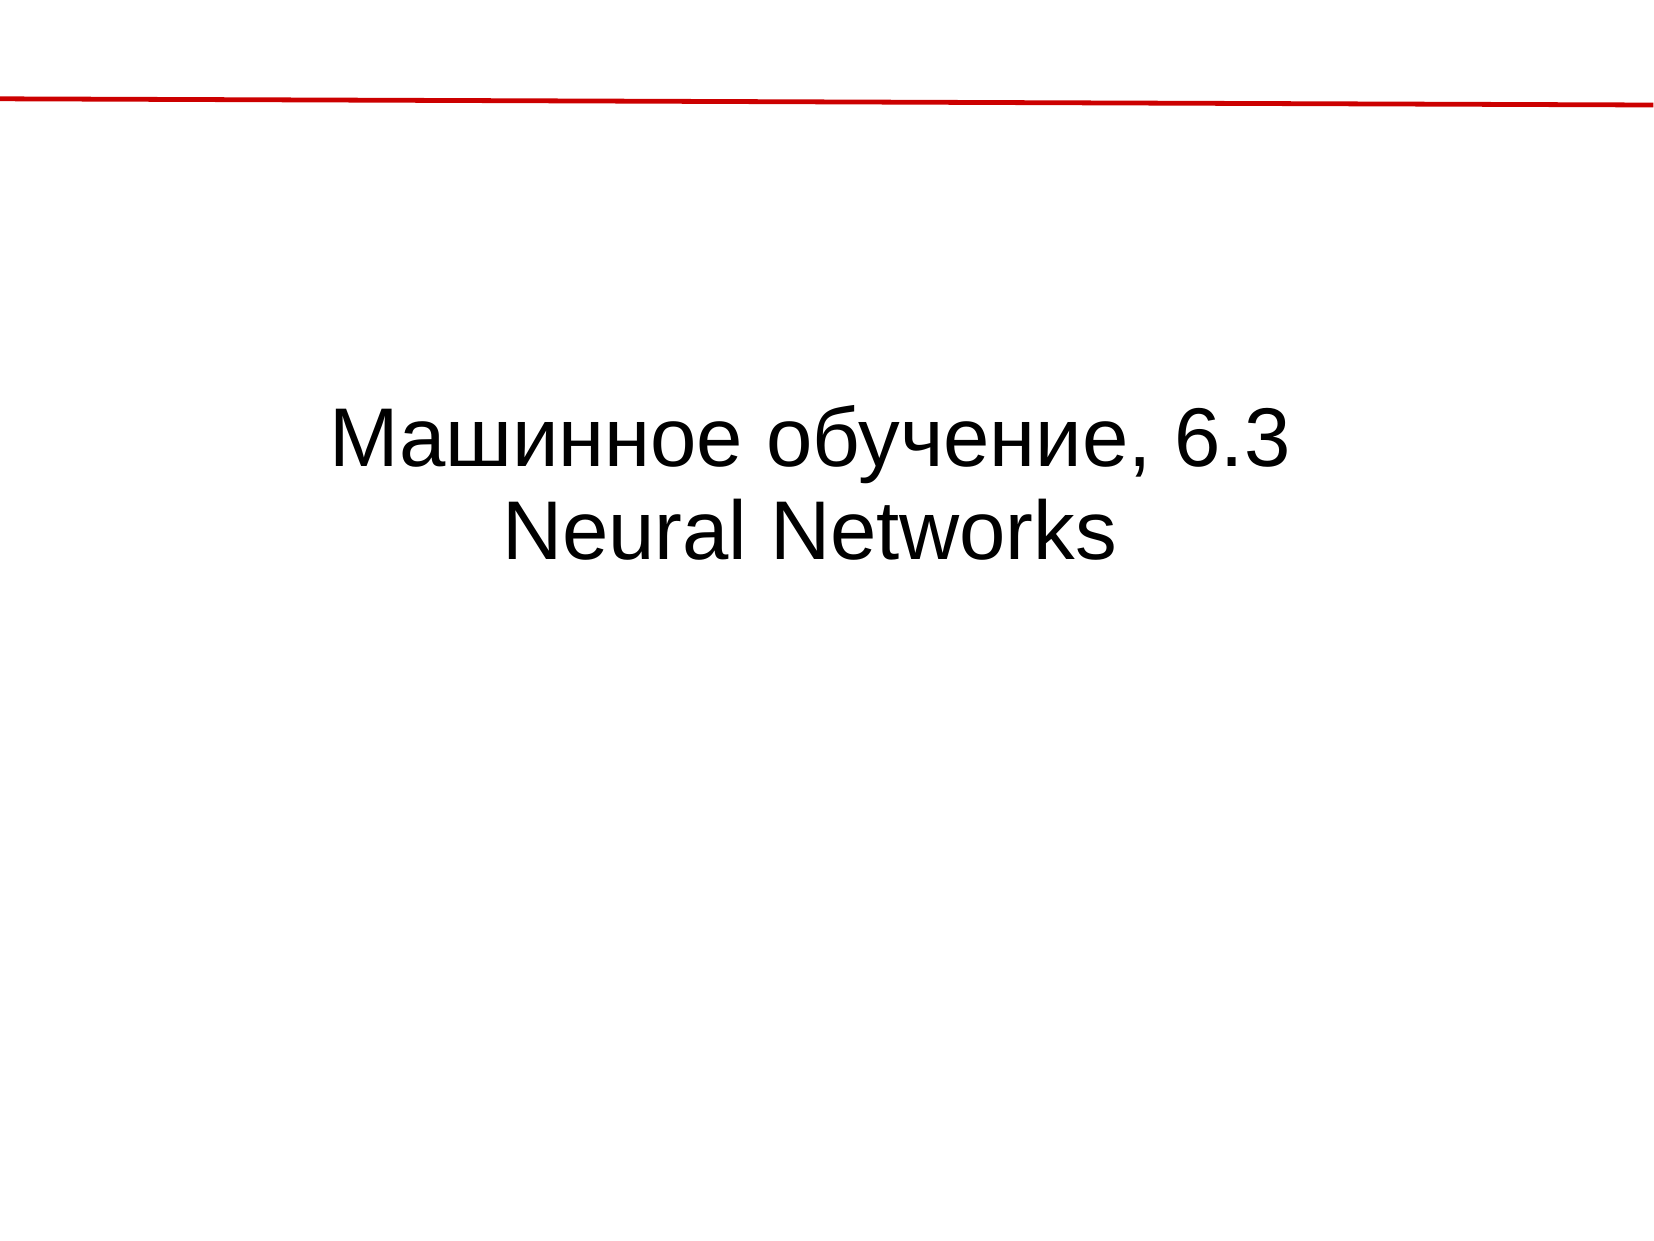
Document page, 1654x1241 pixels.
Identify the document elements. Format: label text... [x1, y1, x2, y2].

text_box Машинное обучение, 6.3 Neural Networks [225, 384, 1396, 586]
